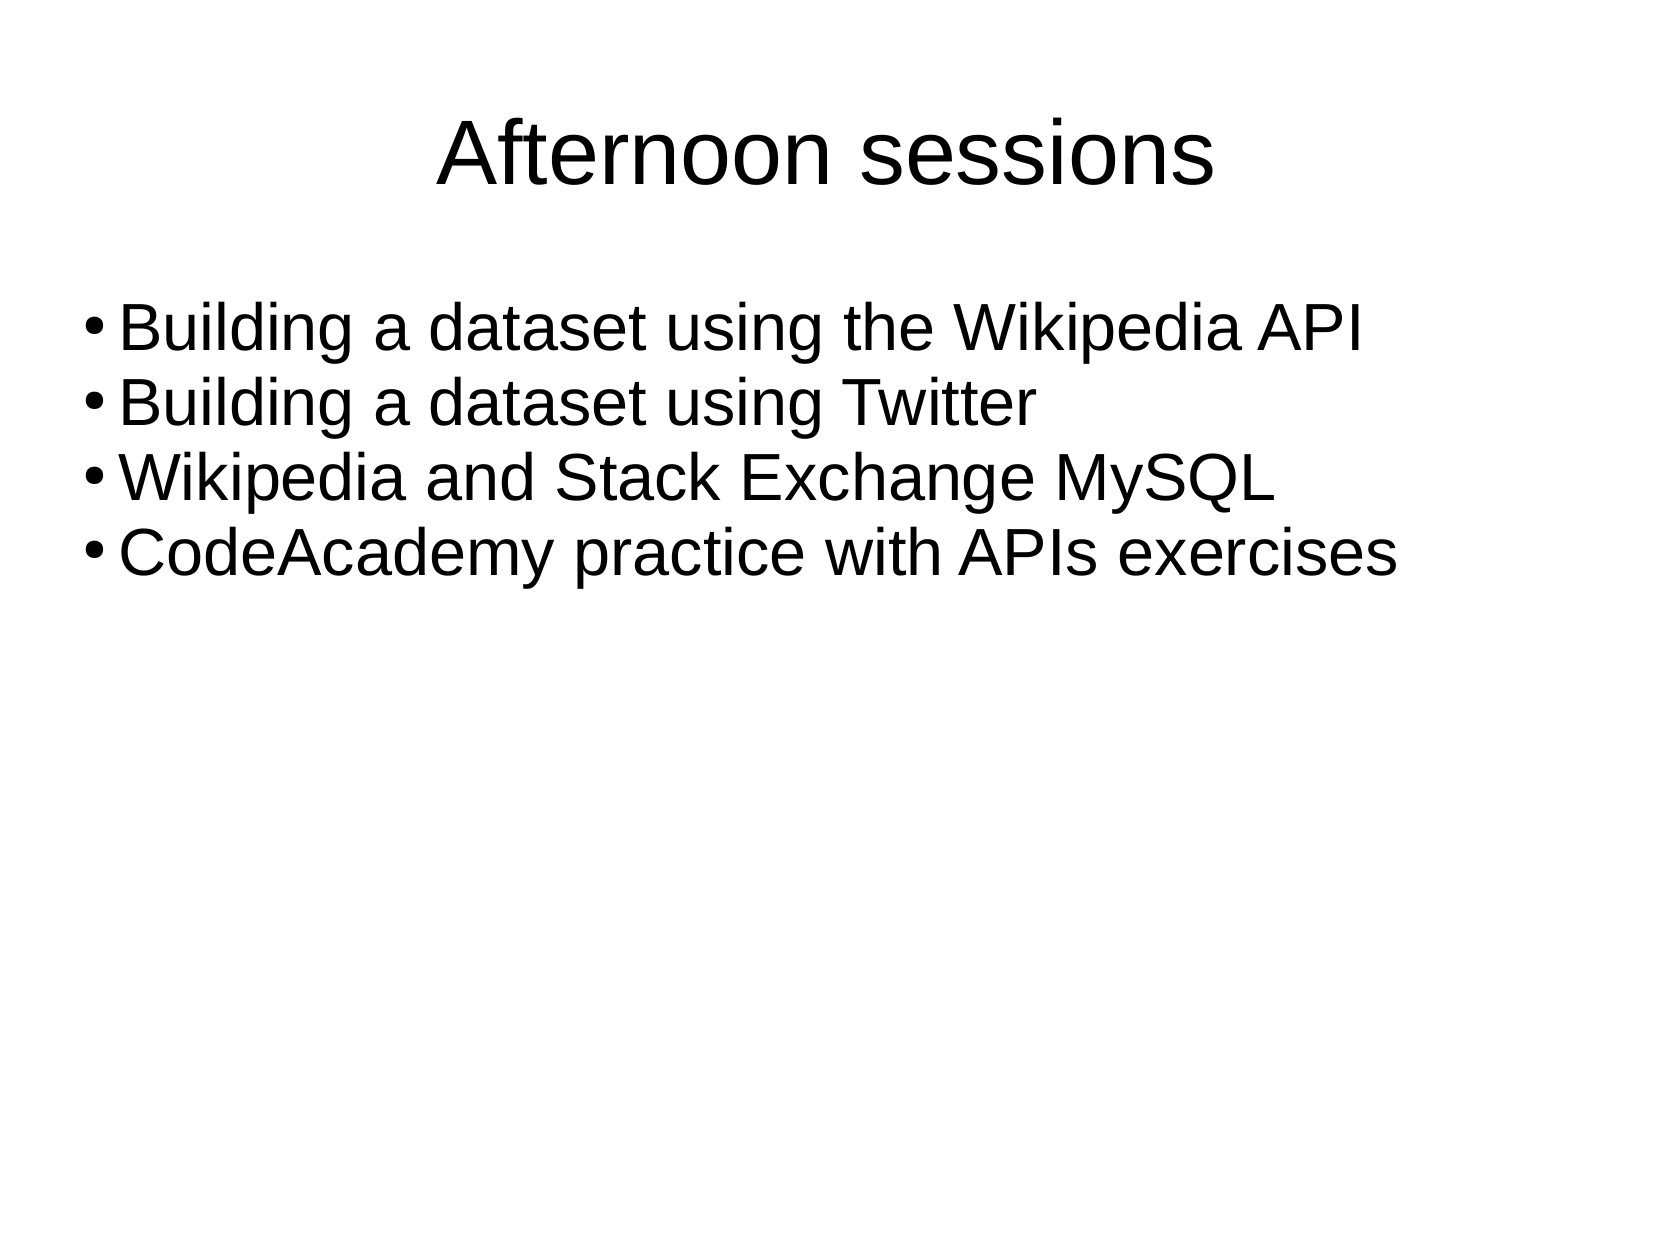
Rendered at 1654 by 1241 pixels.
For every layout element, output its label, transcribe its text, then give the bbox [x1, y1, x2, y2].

subtitle Building a dataset using the Wikipedia API Building a dataset using Twitter Wikipedia and Stack Exchange MySQL CodeAcademy practice with APIs exercises [82, 290, 1571, 1010]
title Afternoon sessions [82, 49, 1571, 257]
